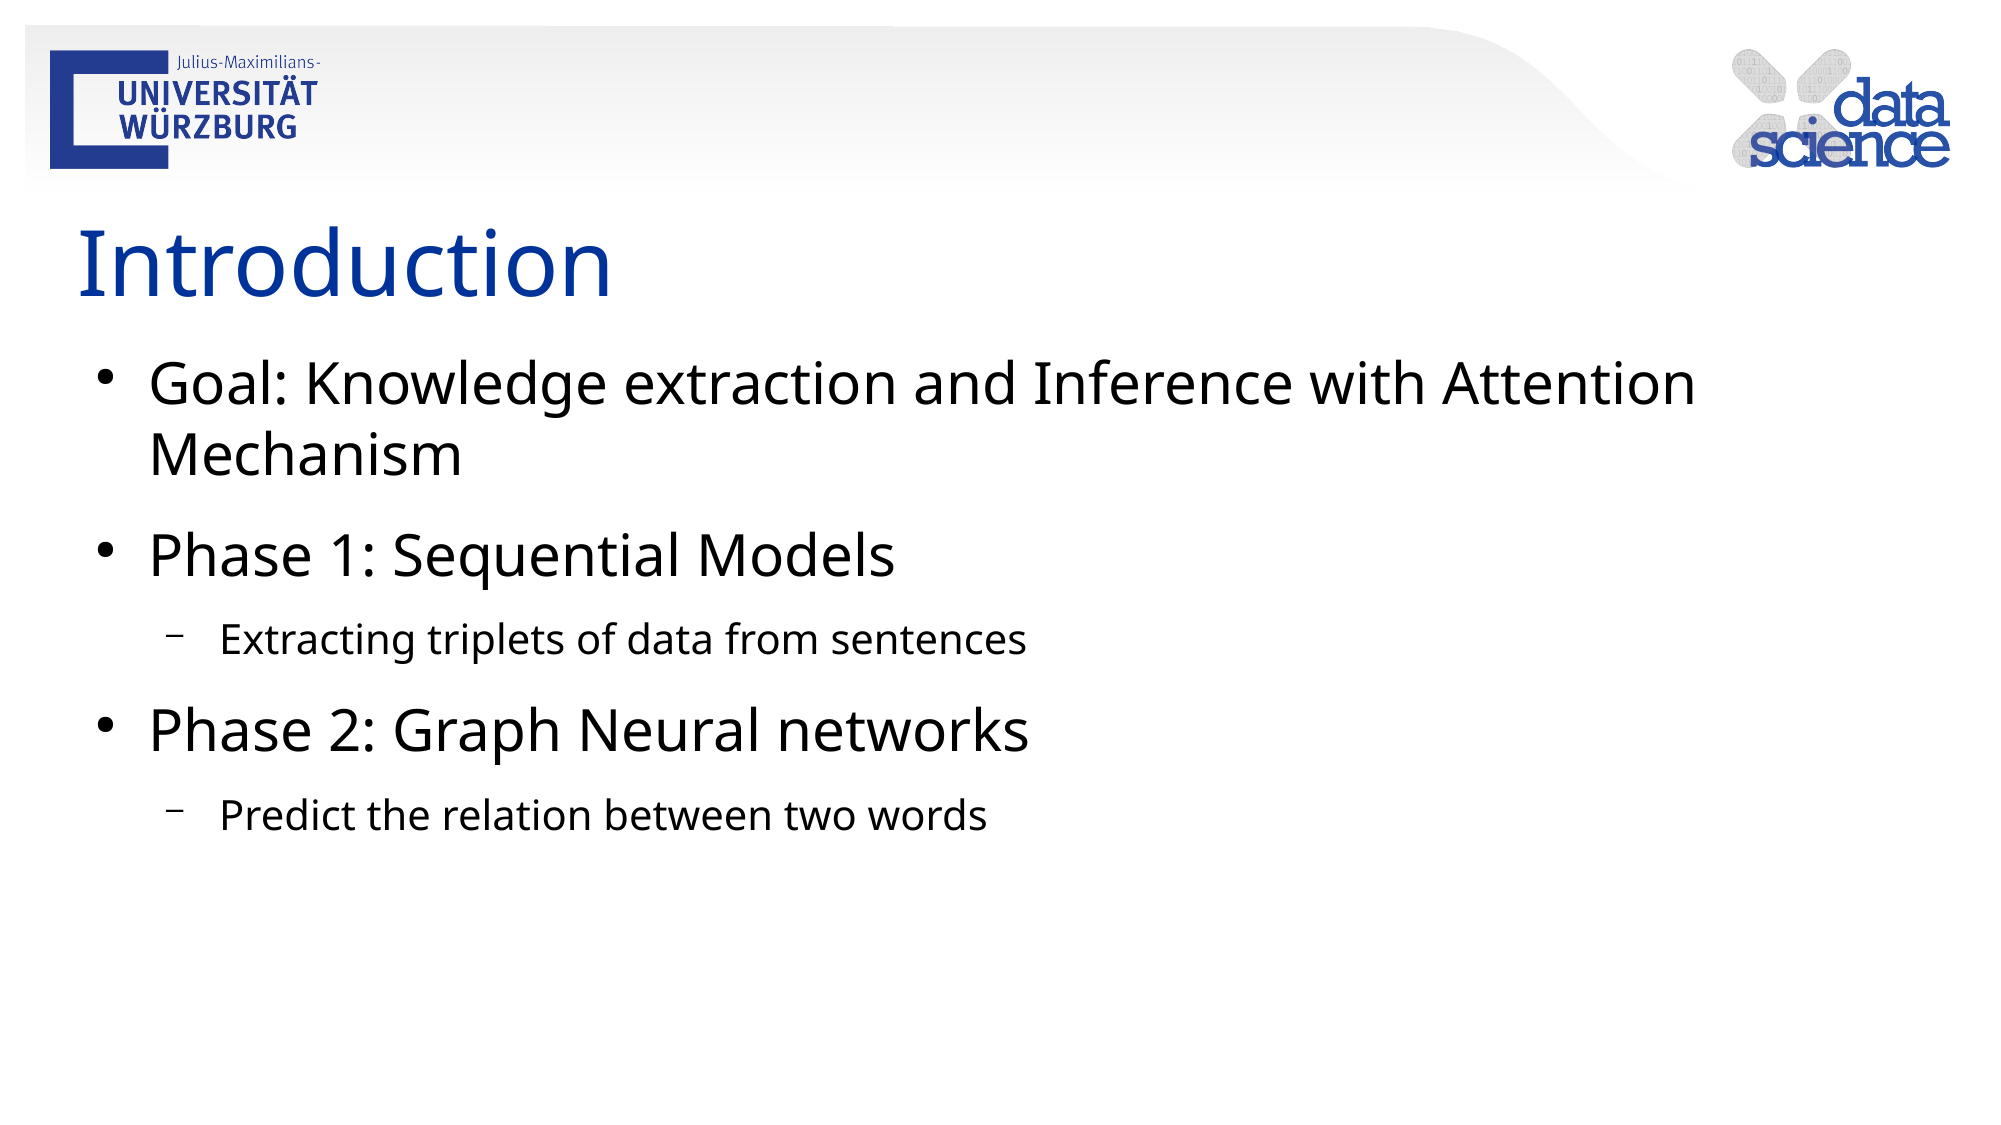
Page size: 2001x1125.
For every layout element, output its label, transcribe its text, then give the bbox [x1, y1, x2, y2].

list Goal: Knowledge extraction and Inference with Attention Mechanism Phase 1: Sequential Models Extracting triplets of data from sentences Phase 2: Graph Neural networks Predict the relation between two words [77, 347, 1901, 1014]
picture [50, 50, 321, 169]
picture [1732, 49, 1950, 168]
title Introduction [77, 198, 1901, 324]
